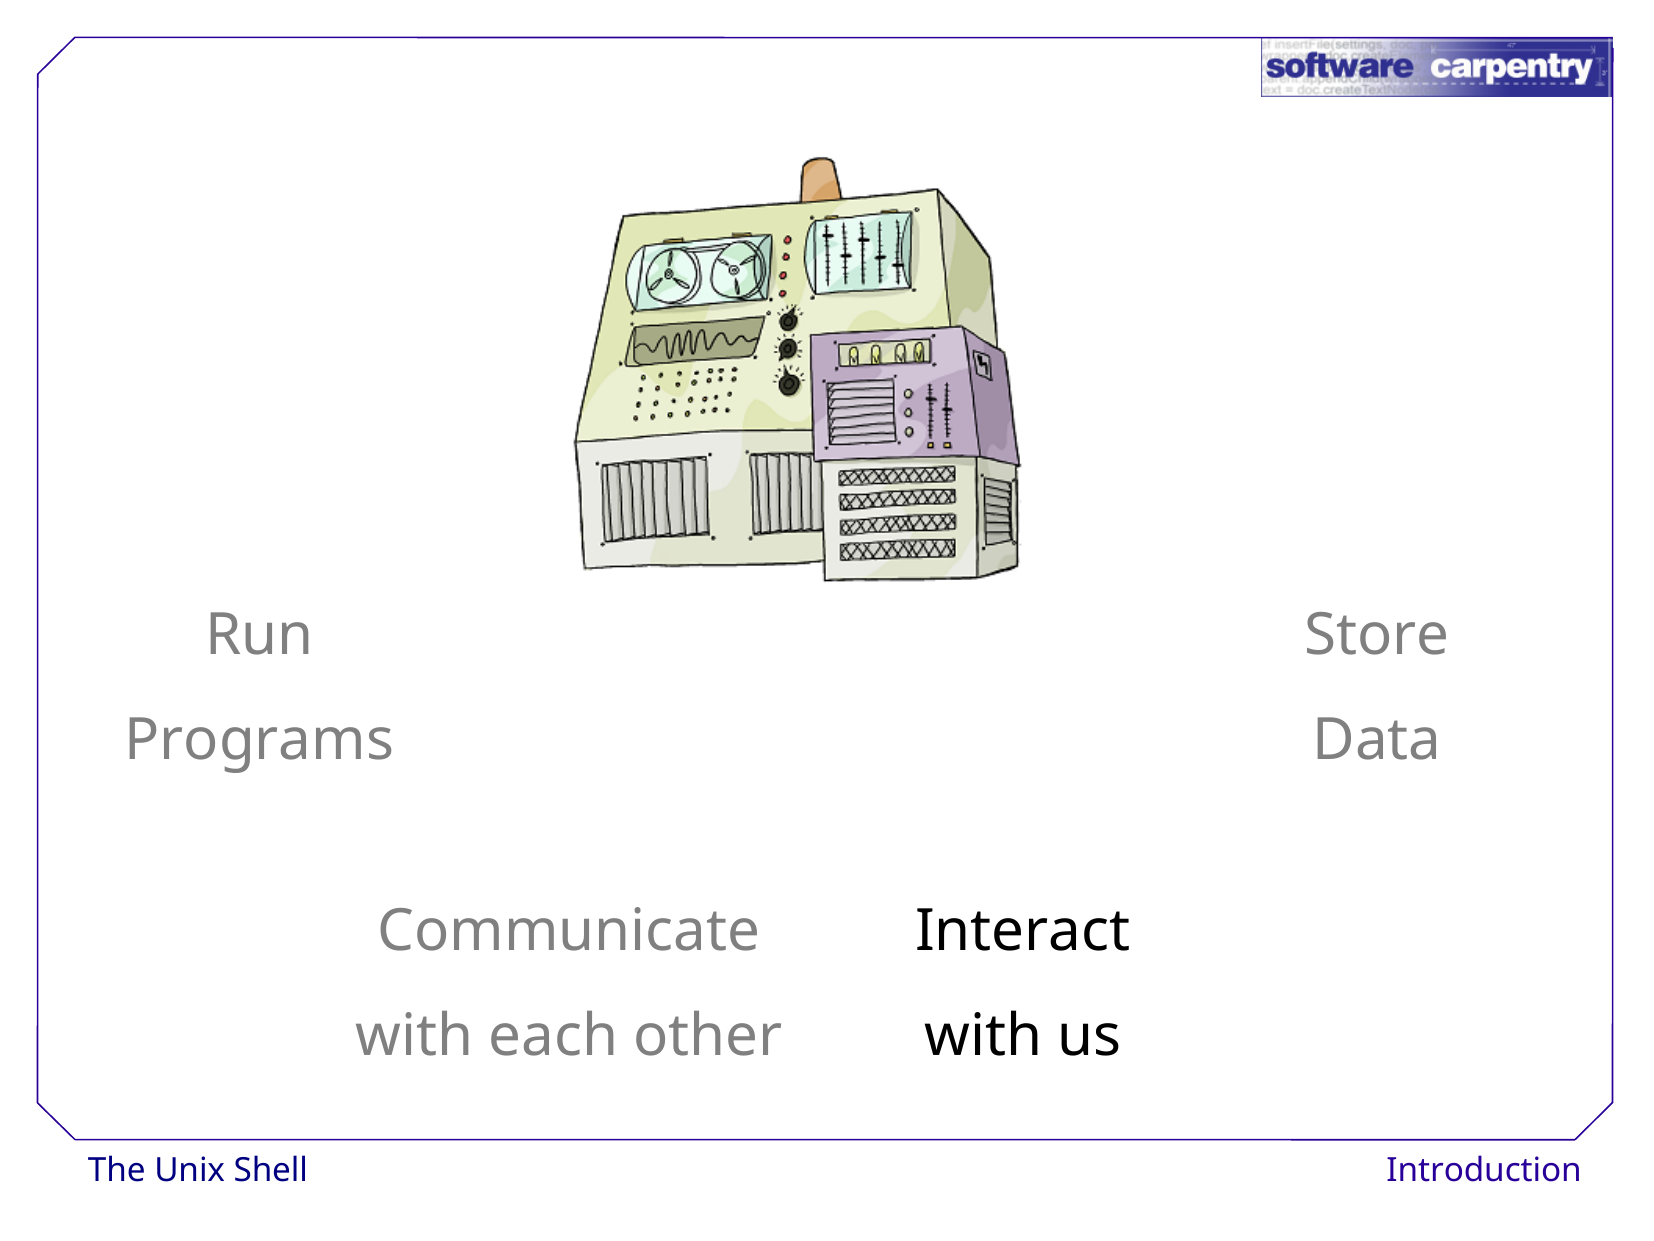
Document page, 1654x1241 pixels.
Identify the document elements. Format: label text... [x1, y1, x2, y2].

picture [1261, 39, 1613, 97]
text_box Interact with us [825, 849, 1221, 1075]
text_box Store Data [1214, 553, 1540, 780]
text_box Run Programs [34, 553, 484, 780]
picture [524, 109, 1081, 616]
text_box Communicate with each other [265, 849, 825, 1075]
